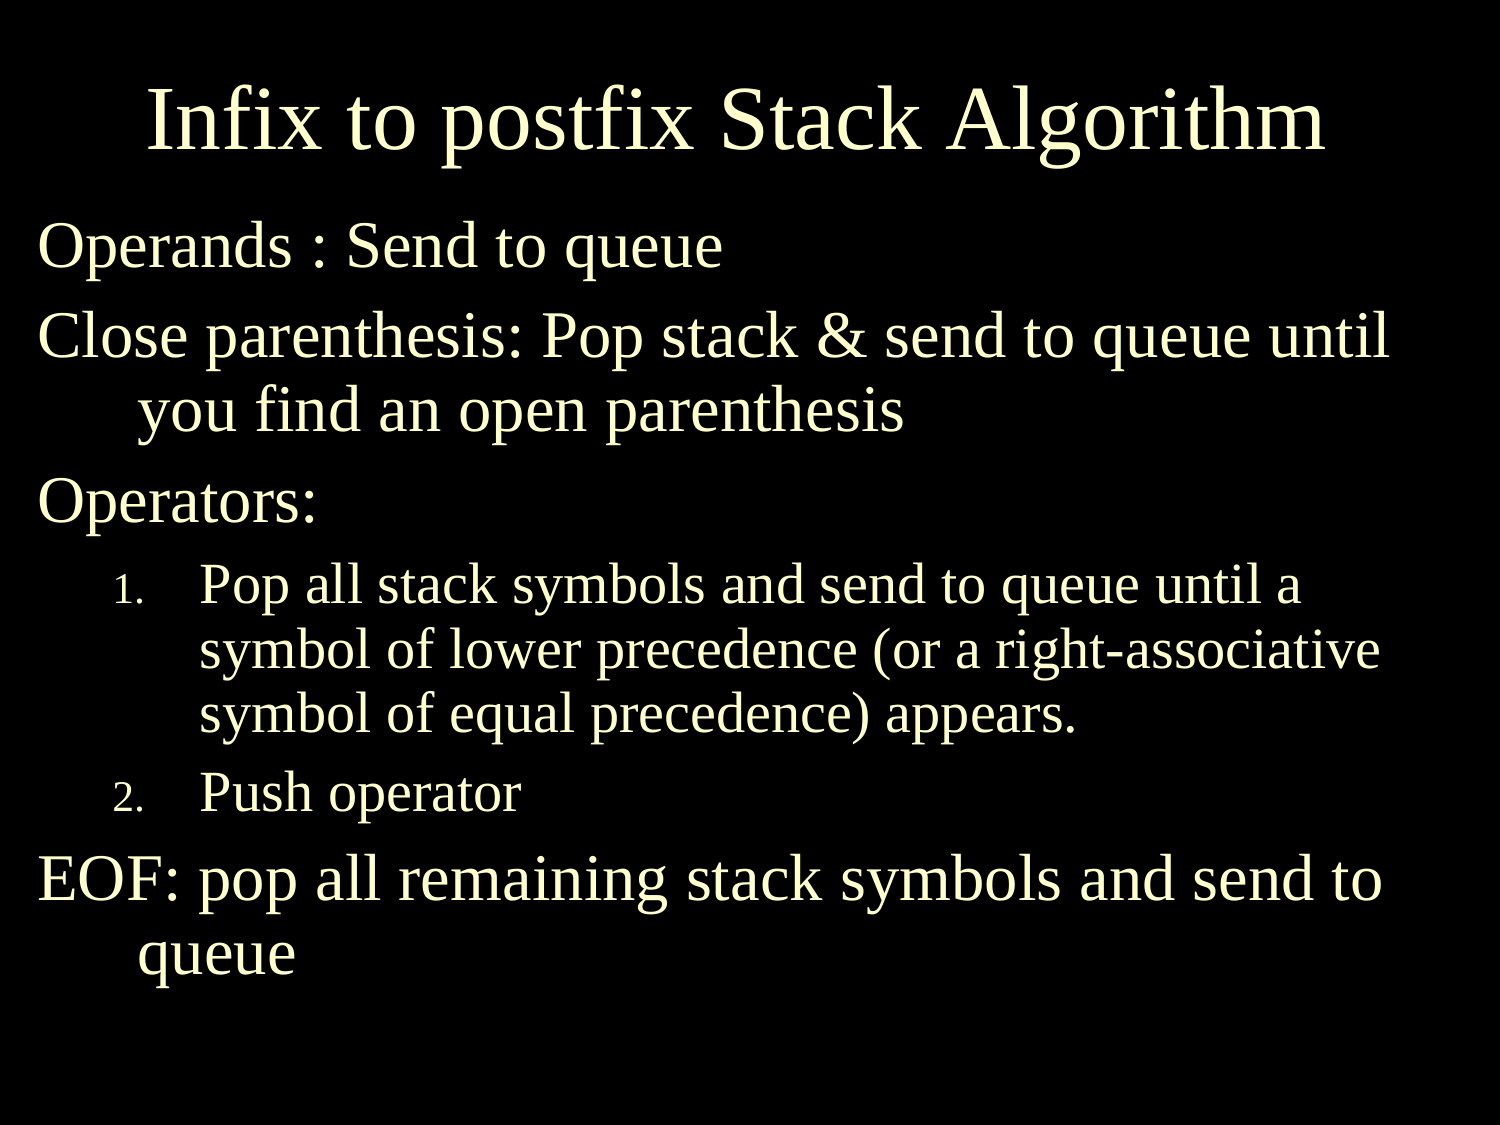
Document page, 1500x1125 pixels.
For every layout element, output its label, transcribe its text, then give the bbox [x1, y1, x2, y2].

list Operands : Send to queue Close parenthesis: Pop stack & send to queue until you find an open parenthesis Operators: Pop all stack symbols and send to queue until a symbol of lower precedence (or a right-associative symbol of equal precedence) appears. Push operator EOF: pop all remaining stack symbols and send to queue [22, 200, 1482, 1026]
title Infix to postfix Stack Algorithm [8, 50, 1467, 188]
